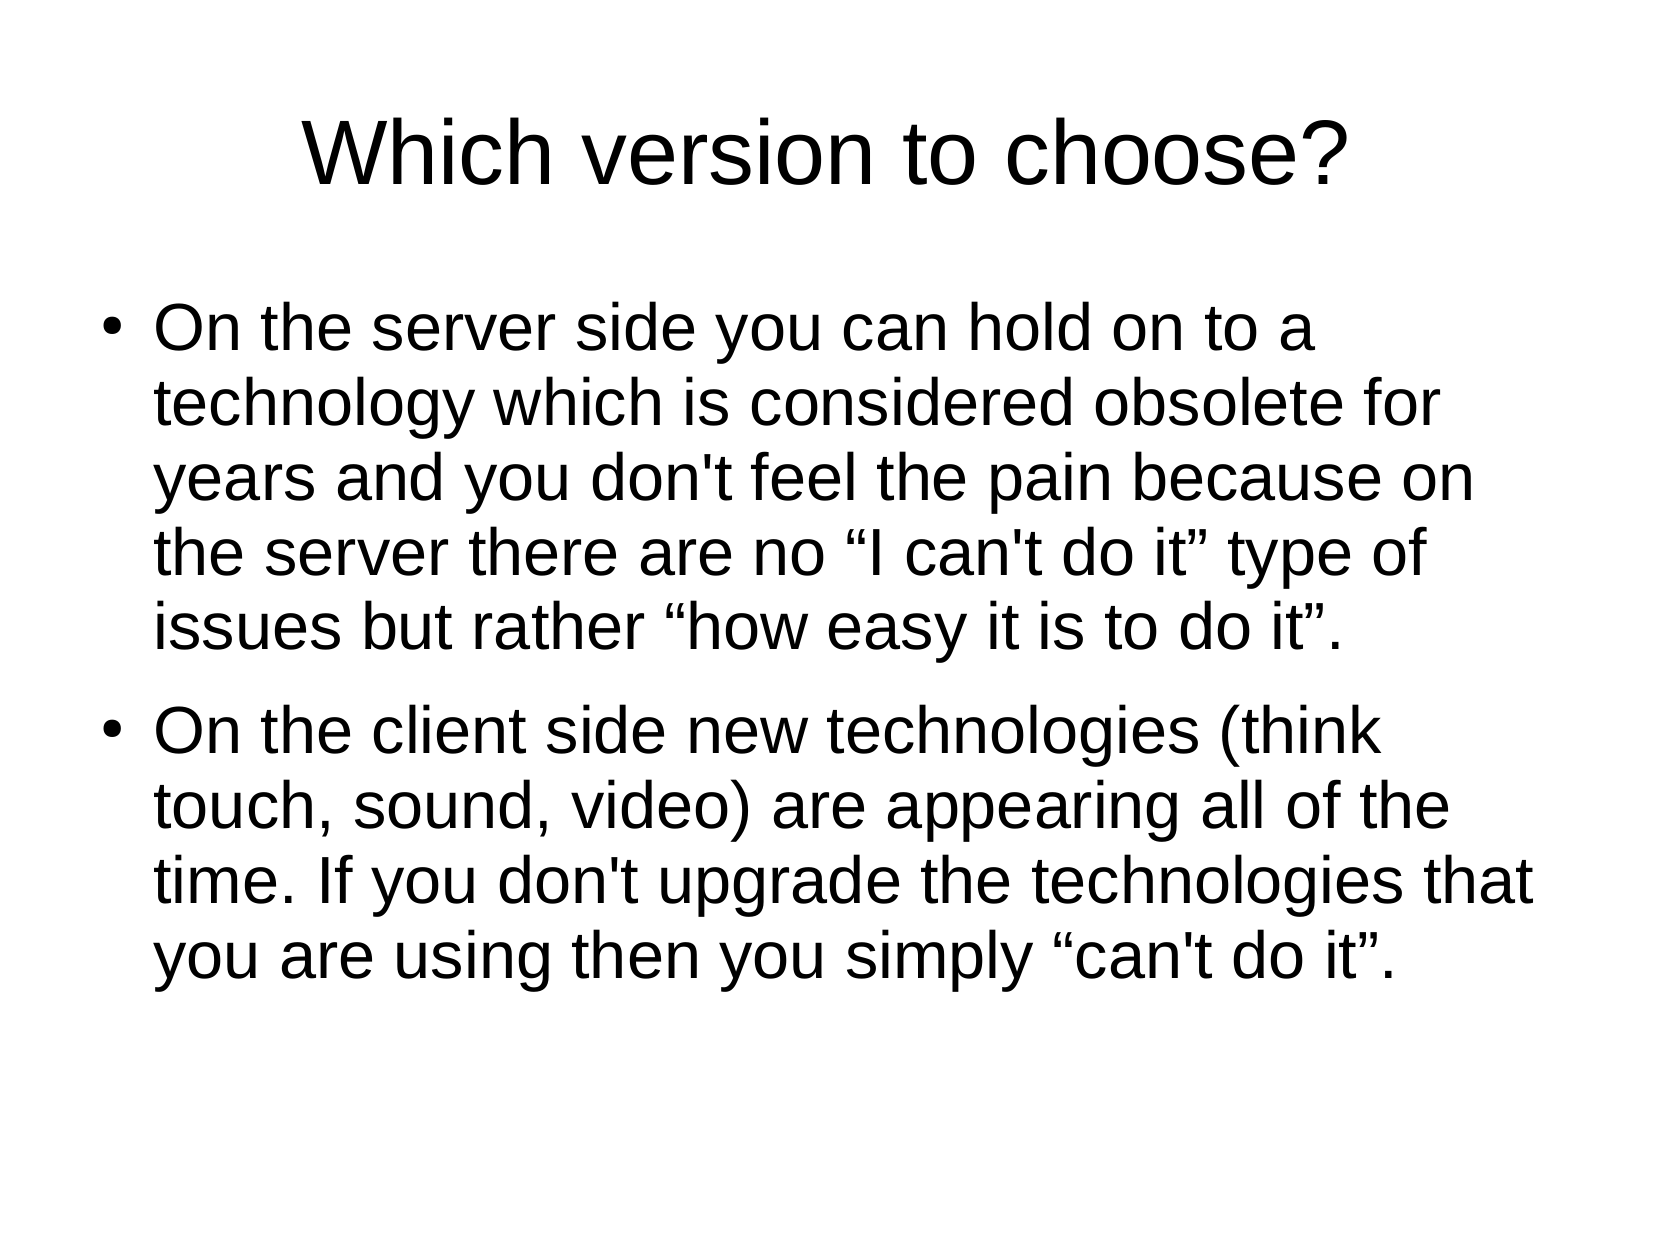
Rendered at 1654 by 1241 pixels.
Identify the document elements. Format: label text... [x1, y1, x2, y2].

title Which version to choose? [82, 49, 1571, 257]
list On the server side you can hold on to a technology which is considered obsolete for years and you don't feel the pain because on the server there are no “I can't do it” type of issues but rather “how easy it is to do it”. On the client side new technologies (think touch, sound, video) are appearing all of the time. If you don't upgrade the technologies that you are using then you simply “can't do it”. [82, 290, 1538, 1010]
